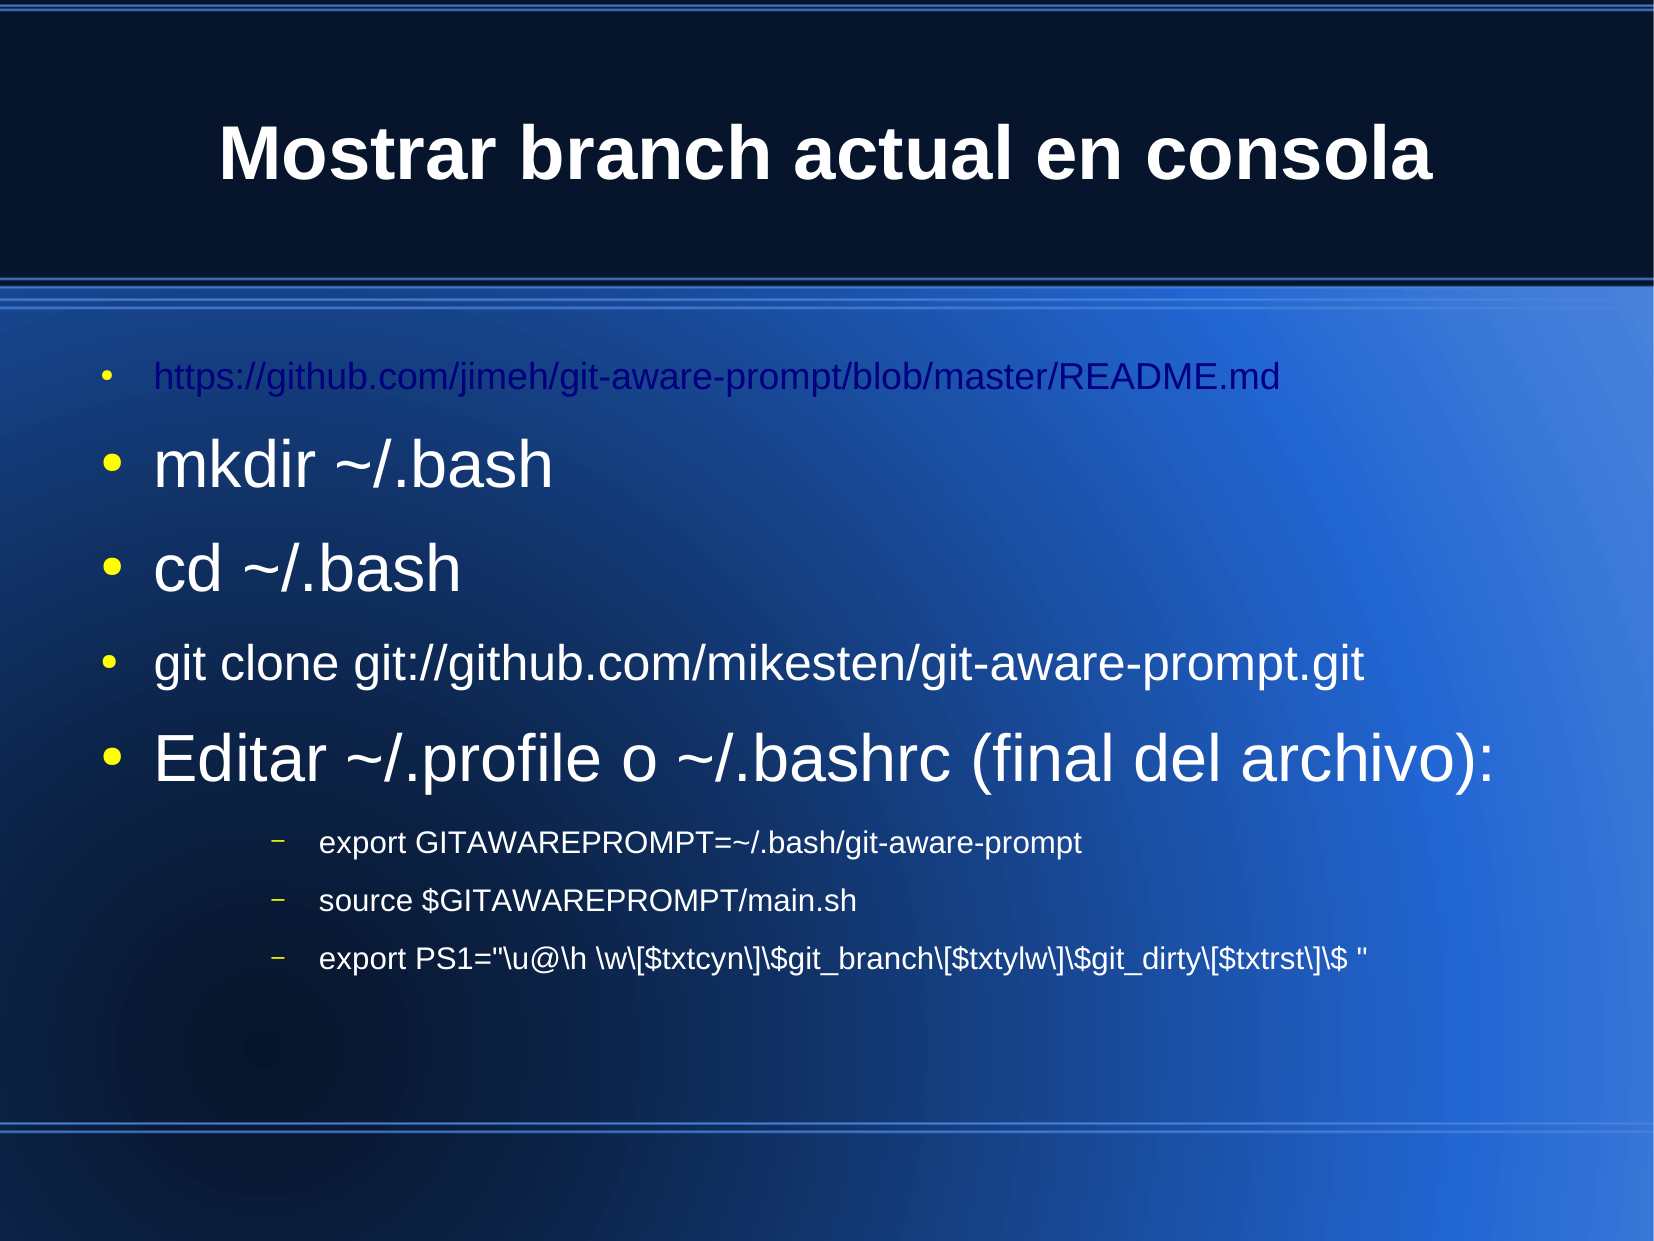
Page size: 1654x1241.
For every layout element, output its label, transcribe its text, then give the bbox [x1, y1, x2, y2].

picture [0, 0, 1654, 1241]
list https://github.com/jimeh/git-aware-prompt/blob/master/README.md mkdir ~/.bash cd ~/.bash git clone git://github.com/mikesten/git-aware-prompt.git Editar ~/.profile o ~/.bashrc (final del archivo): export GITAWAREPROMPT=~/.bash/git-aware-prompt source $GITAWAREPROMPT/main.sh export PS1="\u@\h \w\[$txtcyn\]\$git_branch\[$txtylw\]\$git_dirty\[$txtrst\]\$ " [82, 355, 1571, 1075]
title Mostrar branch actual en consola [82, 49, 1571, 257]
